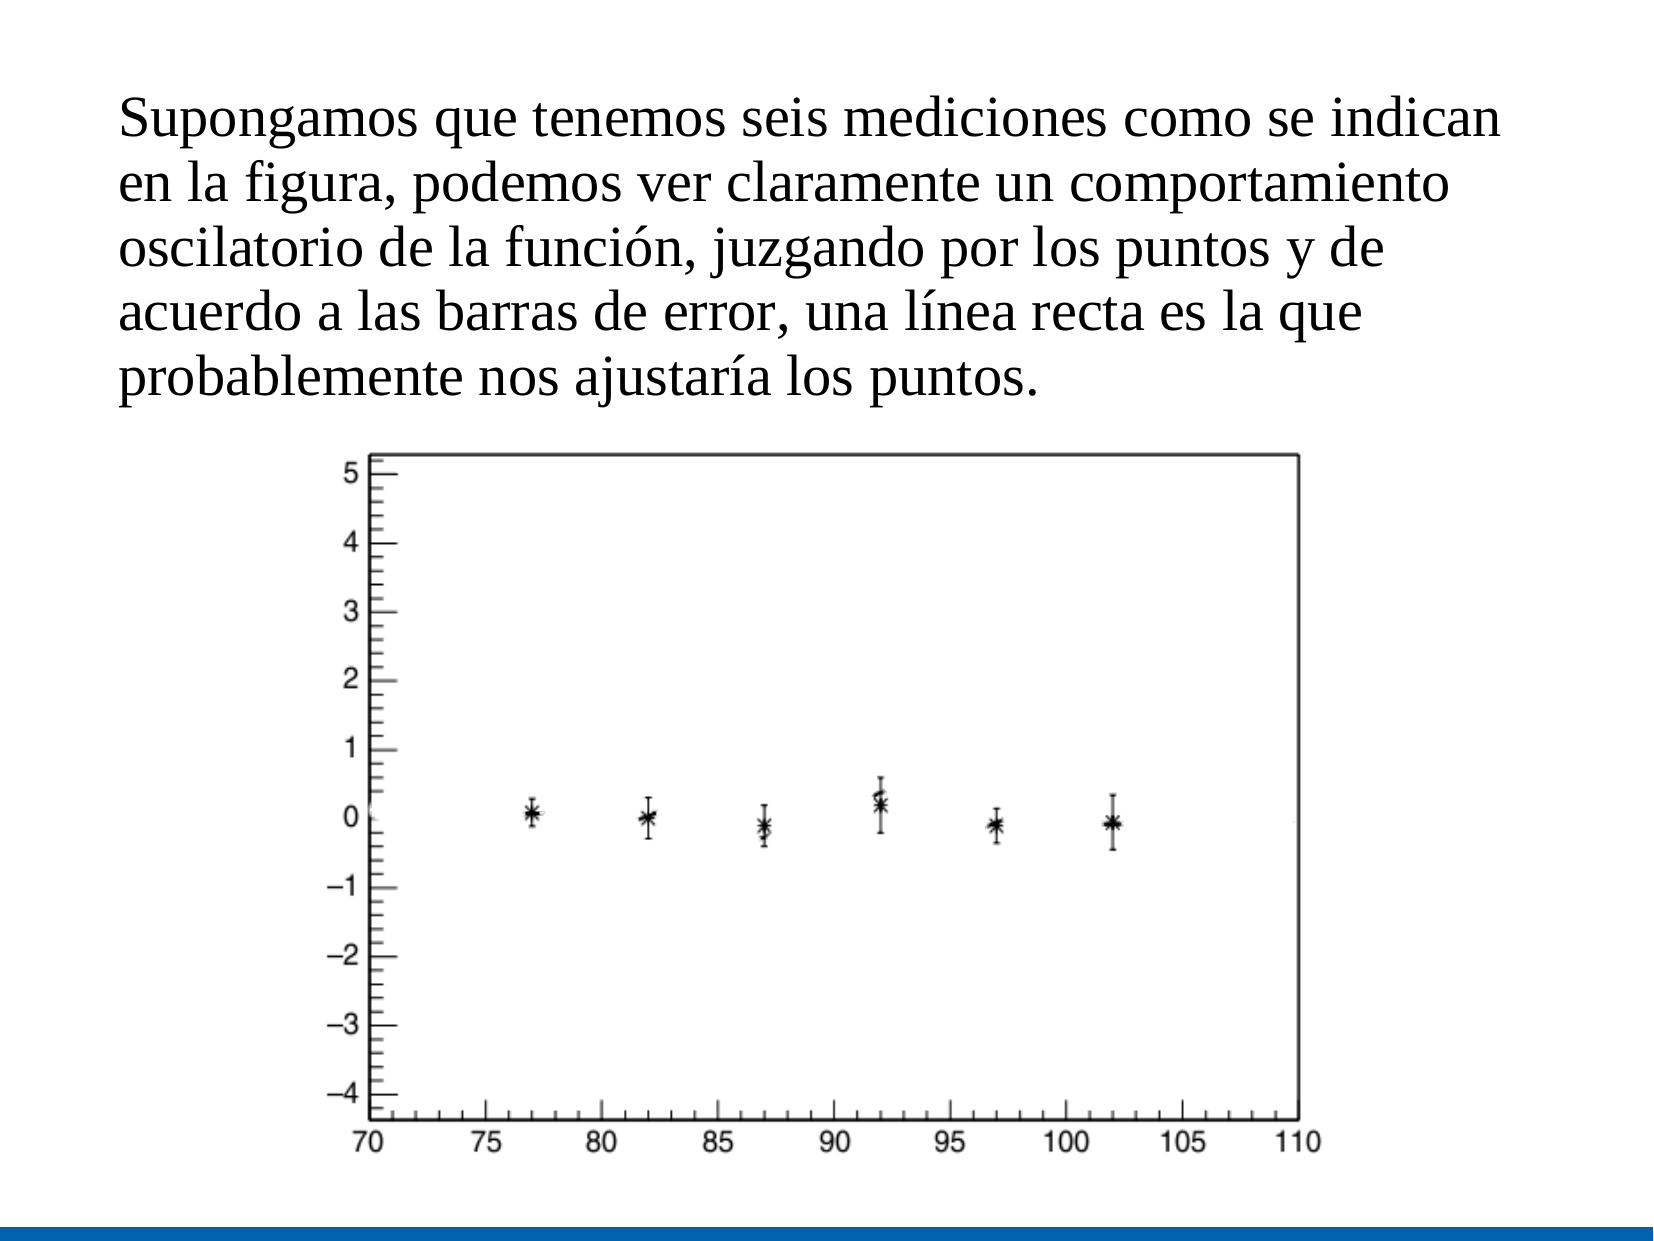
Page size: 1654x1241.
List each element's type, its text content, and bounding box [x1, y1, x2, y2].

picture [324, 442, 1359, 1182]
subtitle Supongamos que tenemos seis mediciones como se indican en la figura, podemos ver claramente un comportamiento oscilatorio de la función, juzgando por los puntos y de acuerdo a las barras de error, una línea recta es la que probablemente nos ajustaría los puntos. [118, 49, 1530, 443]
